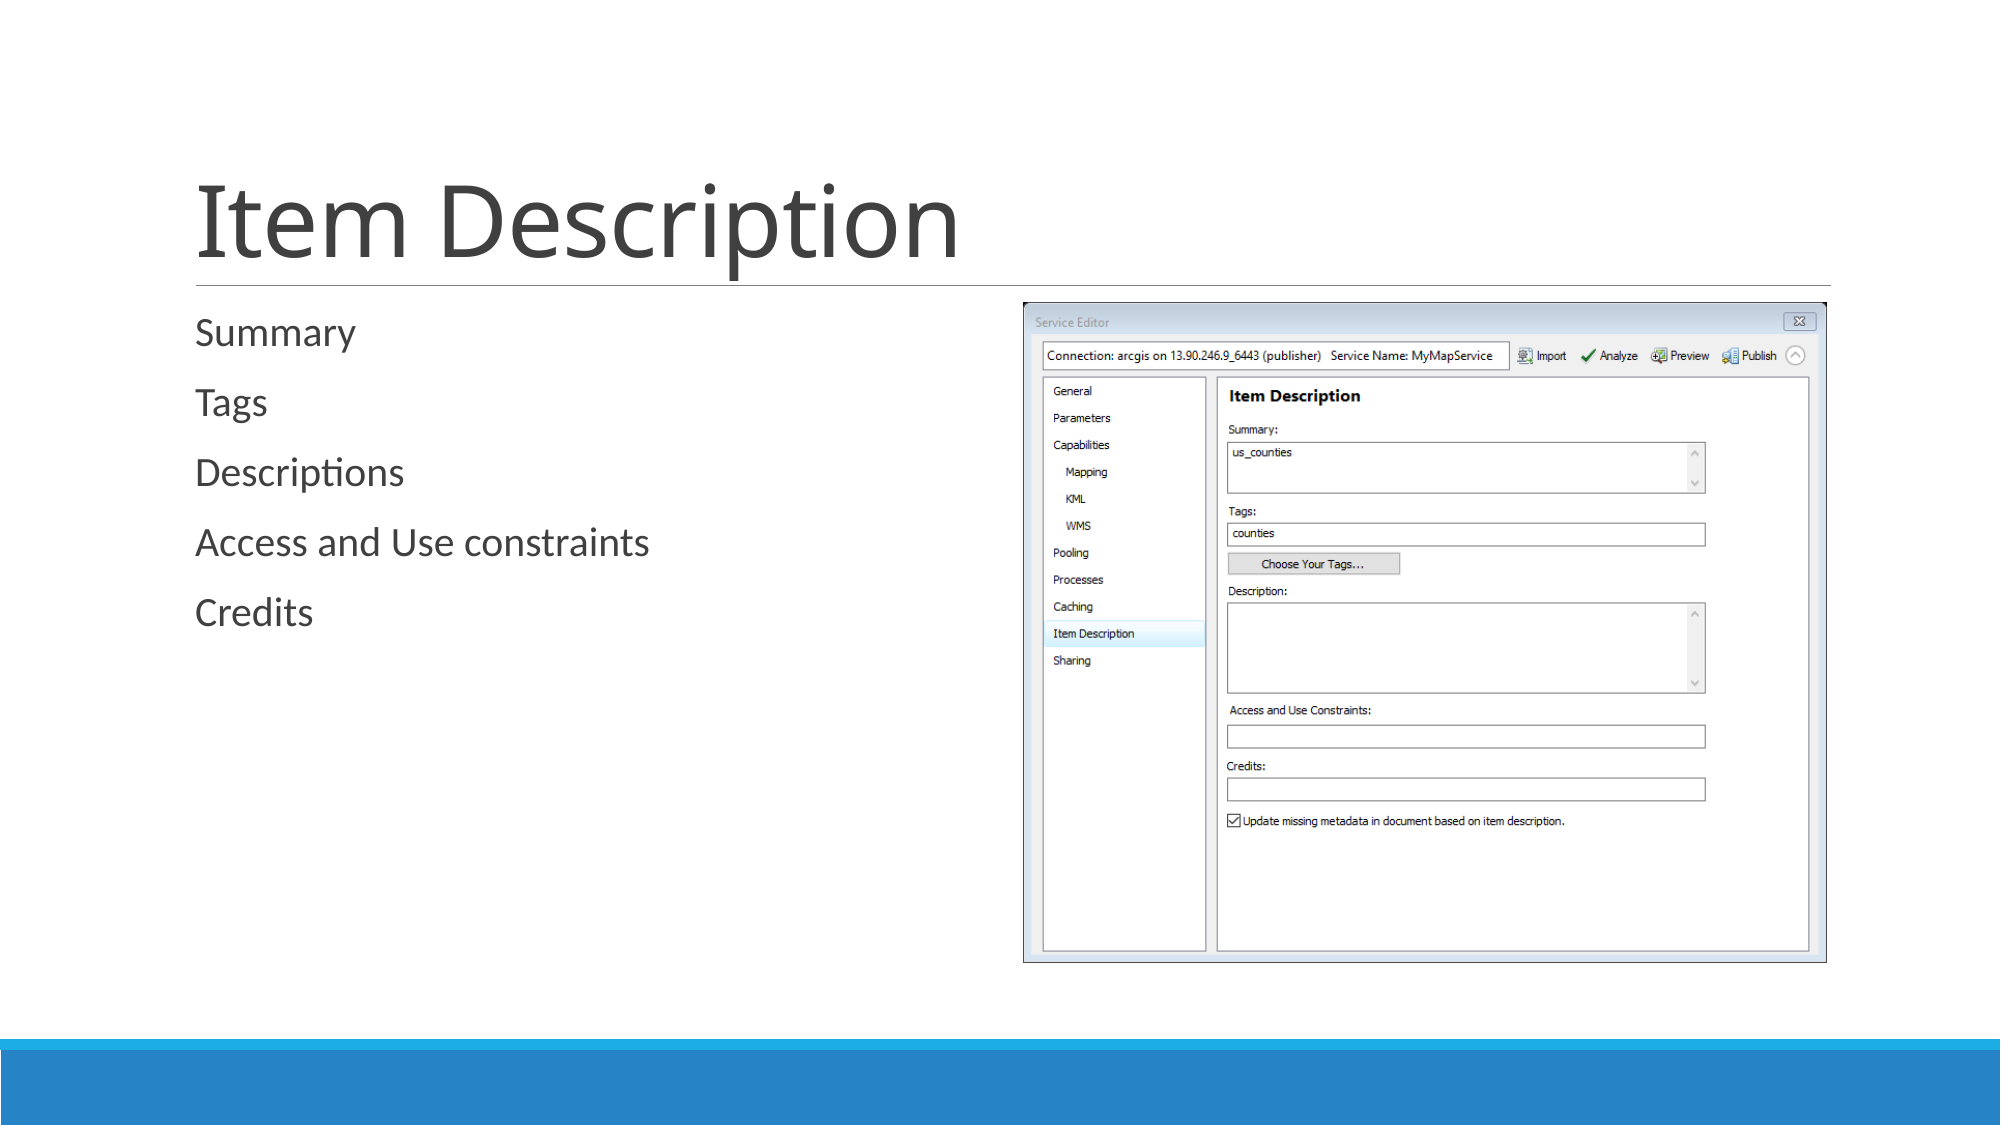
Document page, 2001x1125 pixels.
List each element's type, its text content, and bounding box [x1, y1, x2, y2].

title Item Description [180, 47, 1831, 286]
picture [1023, 302, 1827, 963]
list Summary Tags Descriptions Access and Use constraints Credits [180, 302, 991, 963]
